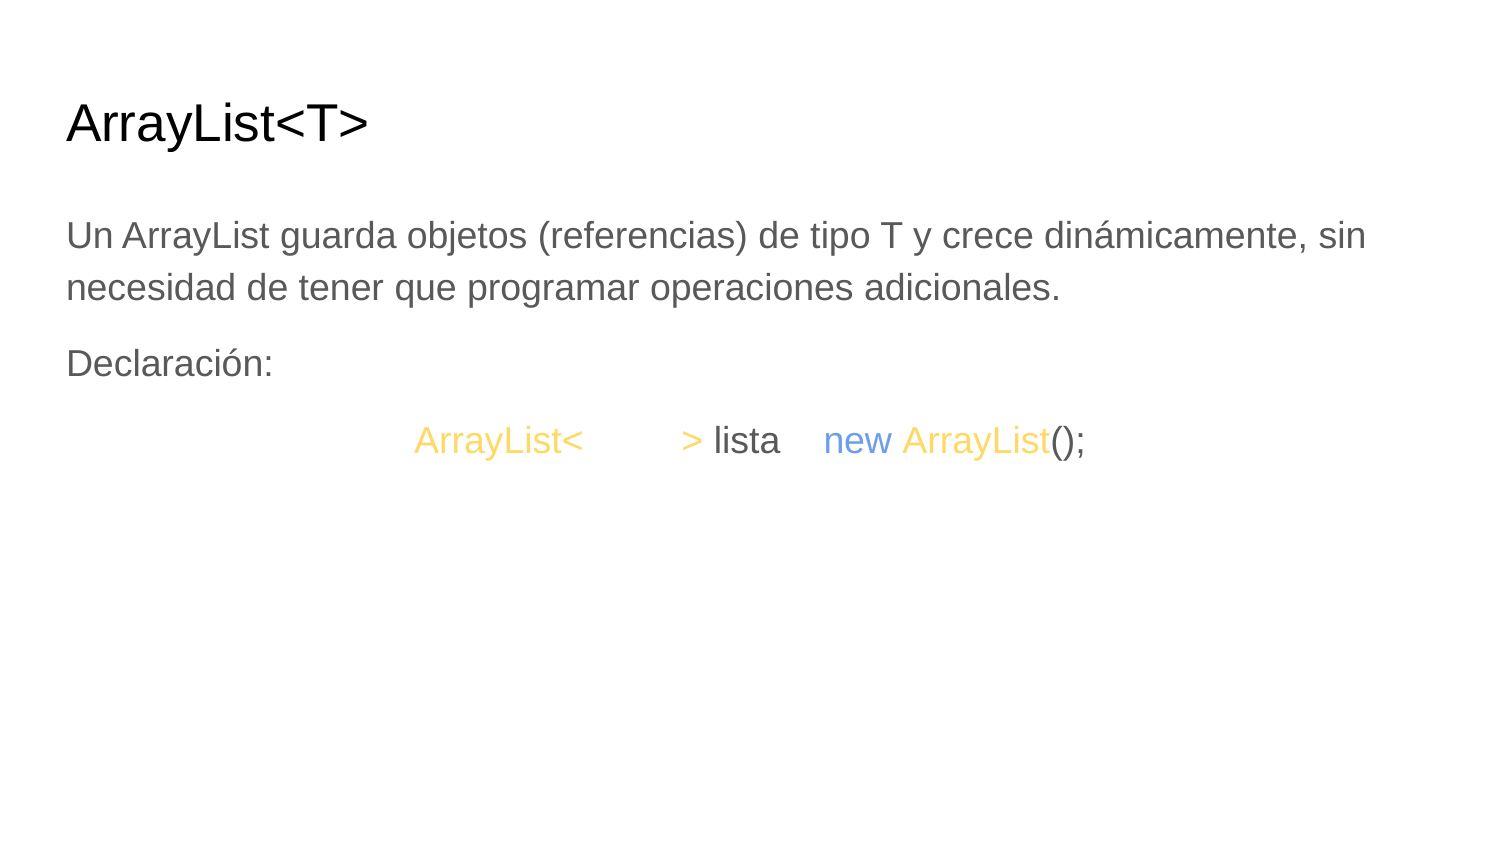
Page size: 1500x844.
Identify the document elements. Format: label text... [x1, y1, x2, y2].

list Un ArrayList guarda objetos (referencias) de tipo T y crece dinámicamente, sin necesidad de tener que programar operaciones adicionales. Declaración: ArrayList<String> lista = new ArrayList(); [51, 189, 1449, 515]
title ArrayList<T> [51, 72, 1449, 167]
